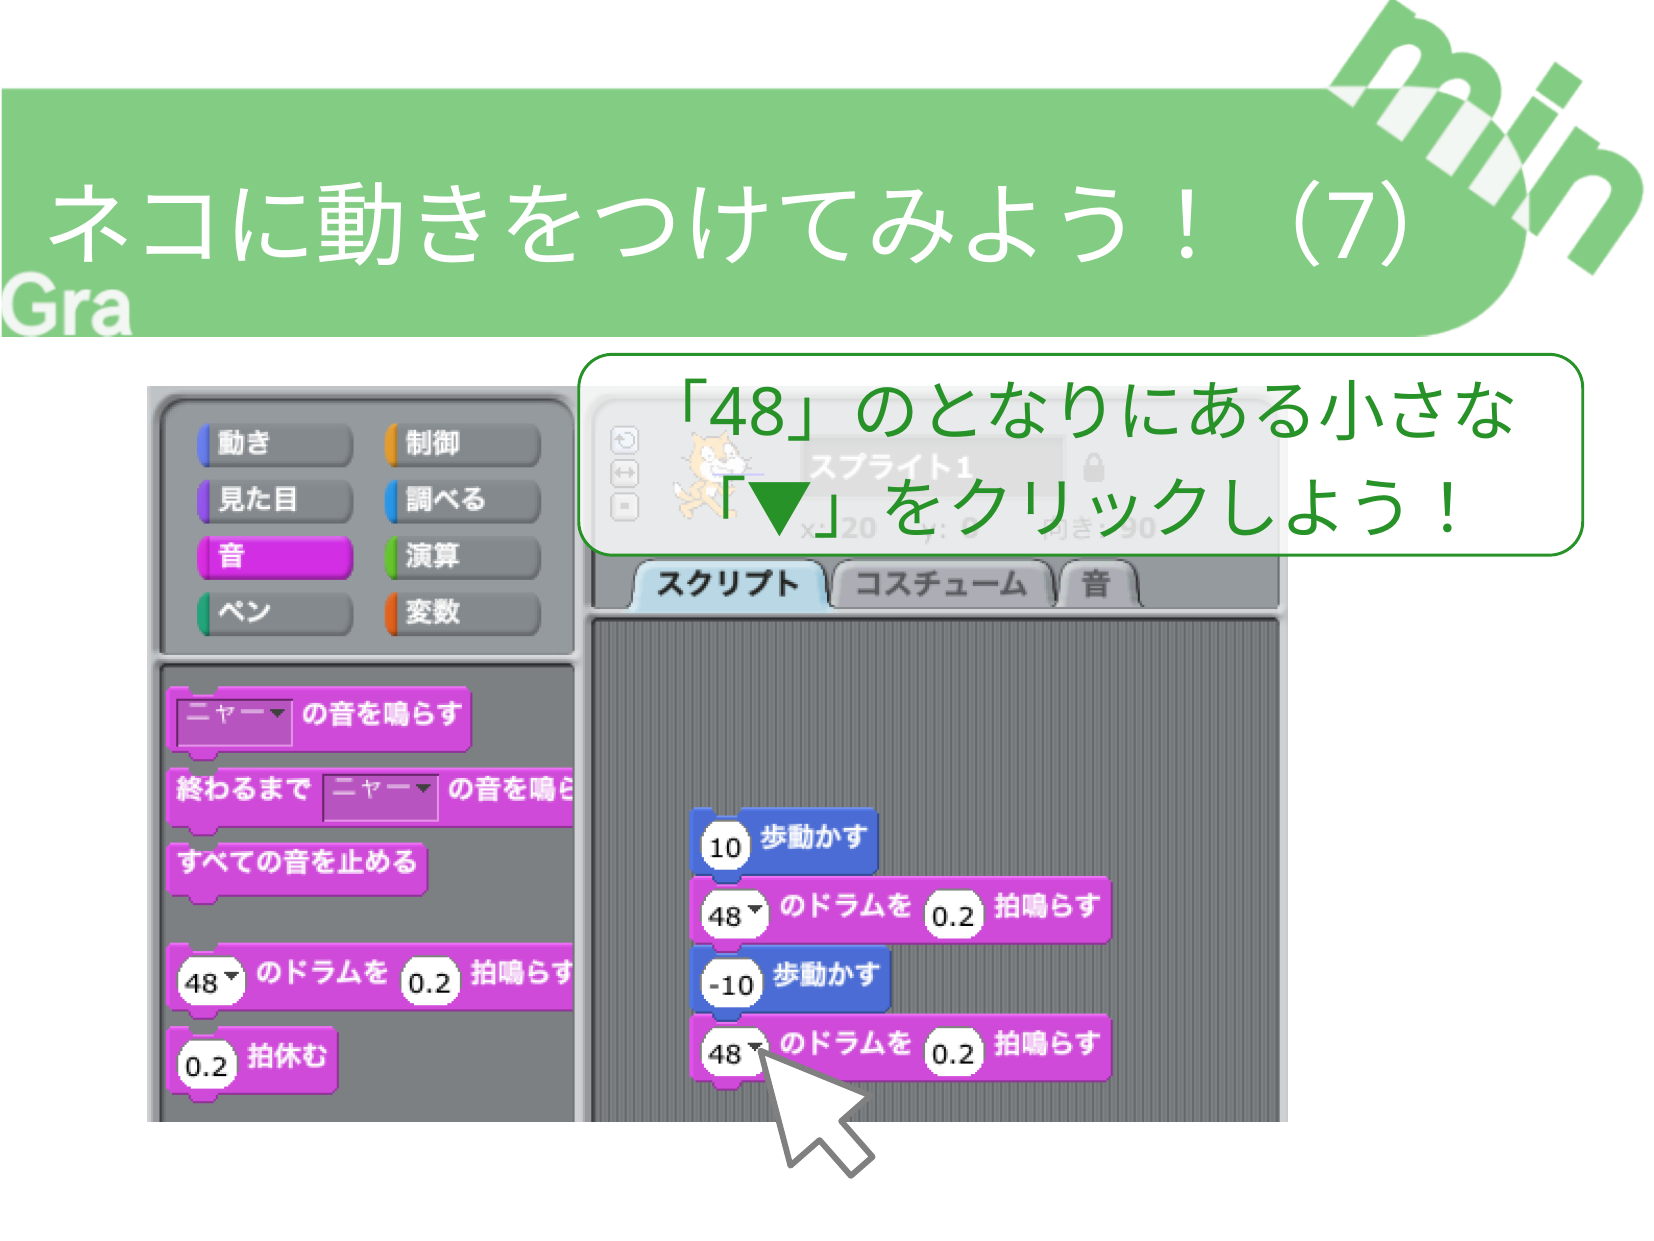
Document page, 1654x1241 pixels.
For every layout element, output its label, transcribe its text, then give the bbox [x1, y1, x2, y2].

picture [1, 0, 1654, 337]
picture [147, 386, 1288, 1123]
text_box 「48」のとなりにある小さな「▼」をクリックしよう！ [578, 354, 1583, 556]
text_box [760, 1050, 873, 1176]
title ネコに動きをつけてみよう！（7） [11, 134, 1501, 303]
